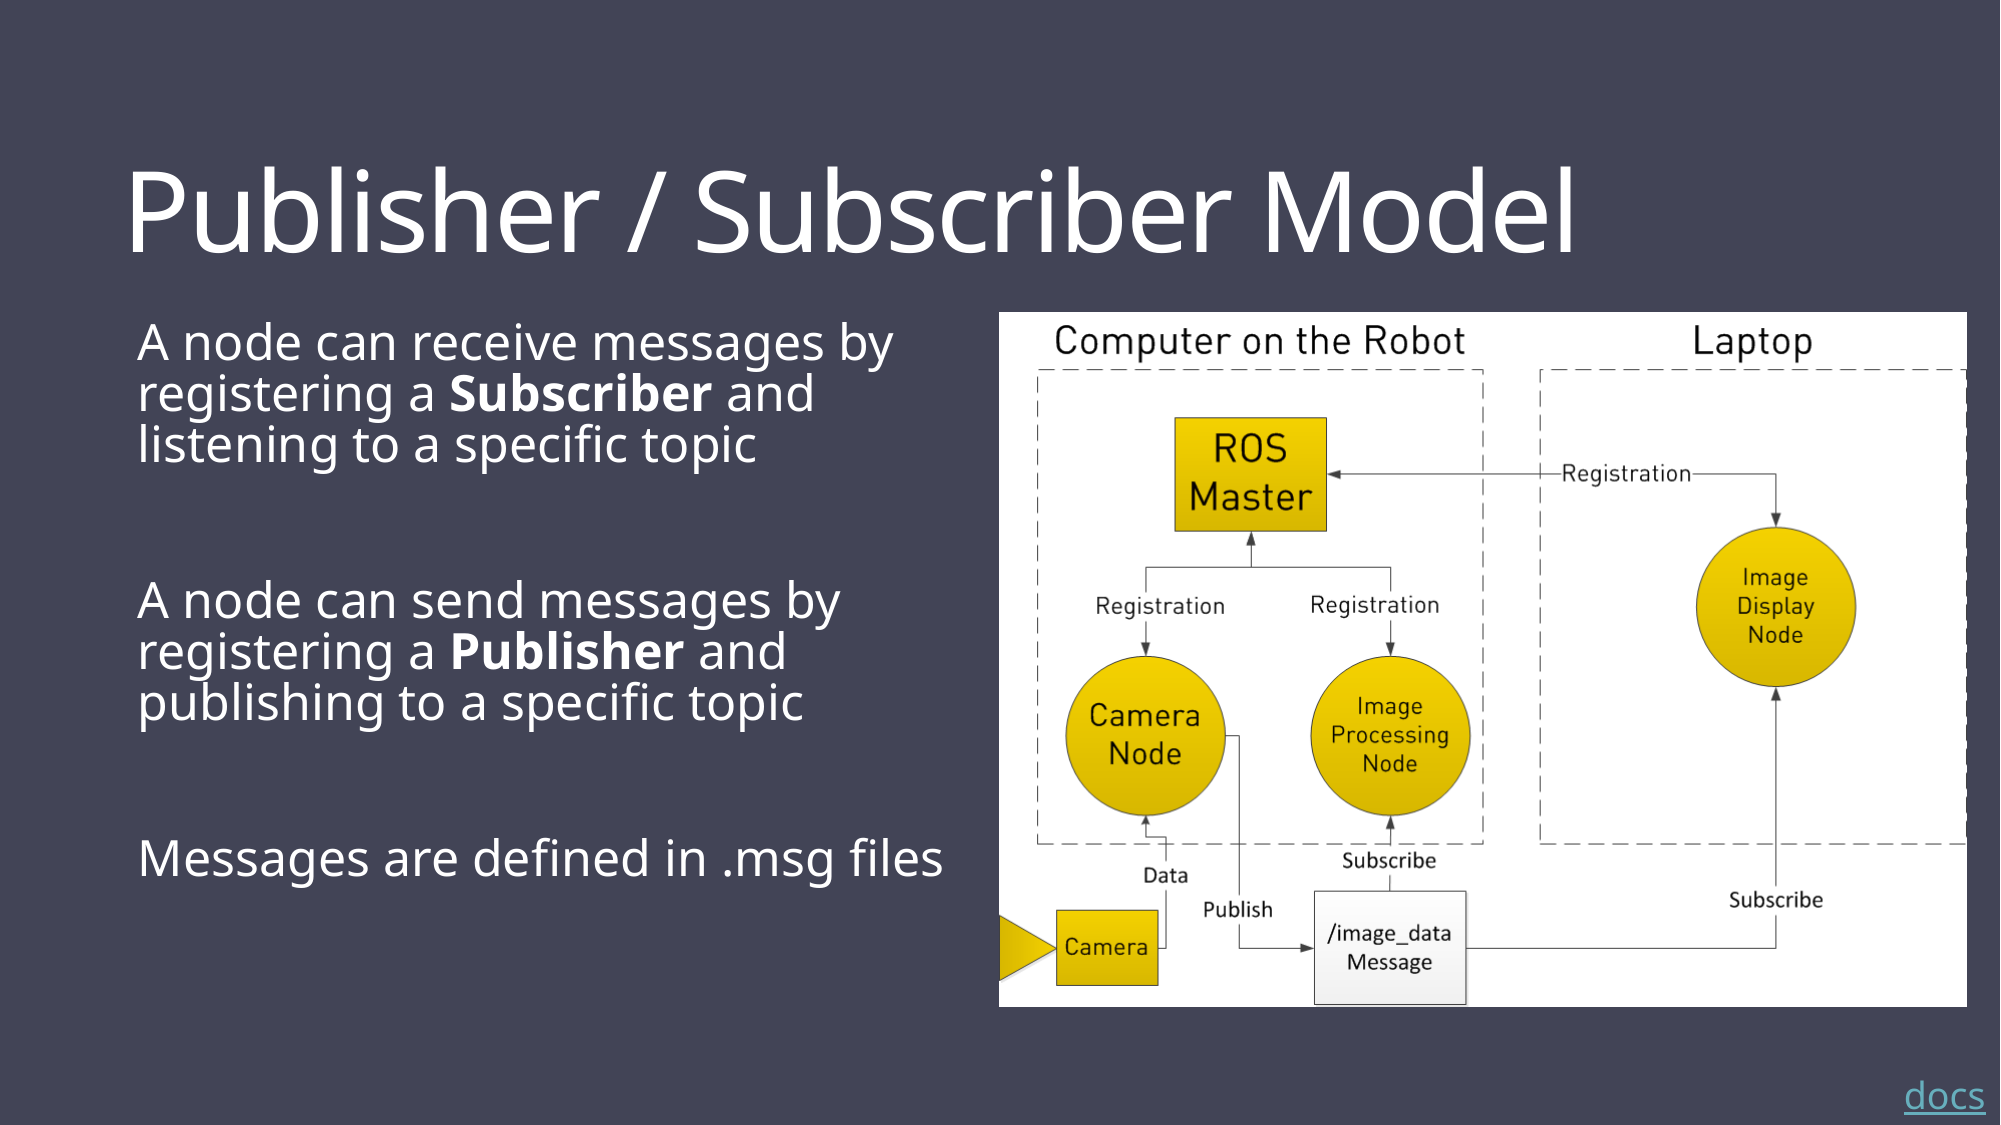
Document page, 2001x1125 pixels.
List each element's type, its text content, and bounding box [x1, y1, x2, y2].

picture [999, 312, 1967, 1007]
title Publisher / Subscriber Model [107, 81, 1875, 354]
text_box docs [1889, 1064, 2000, 1125]
list A node can receive messages by registering a Subscriber and listening to a specific topic A node can send messages by registering a Publisher and publishing to a specific topic Messages are defined in .msg files [107, 312, 969, 931]
